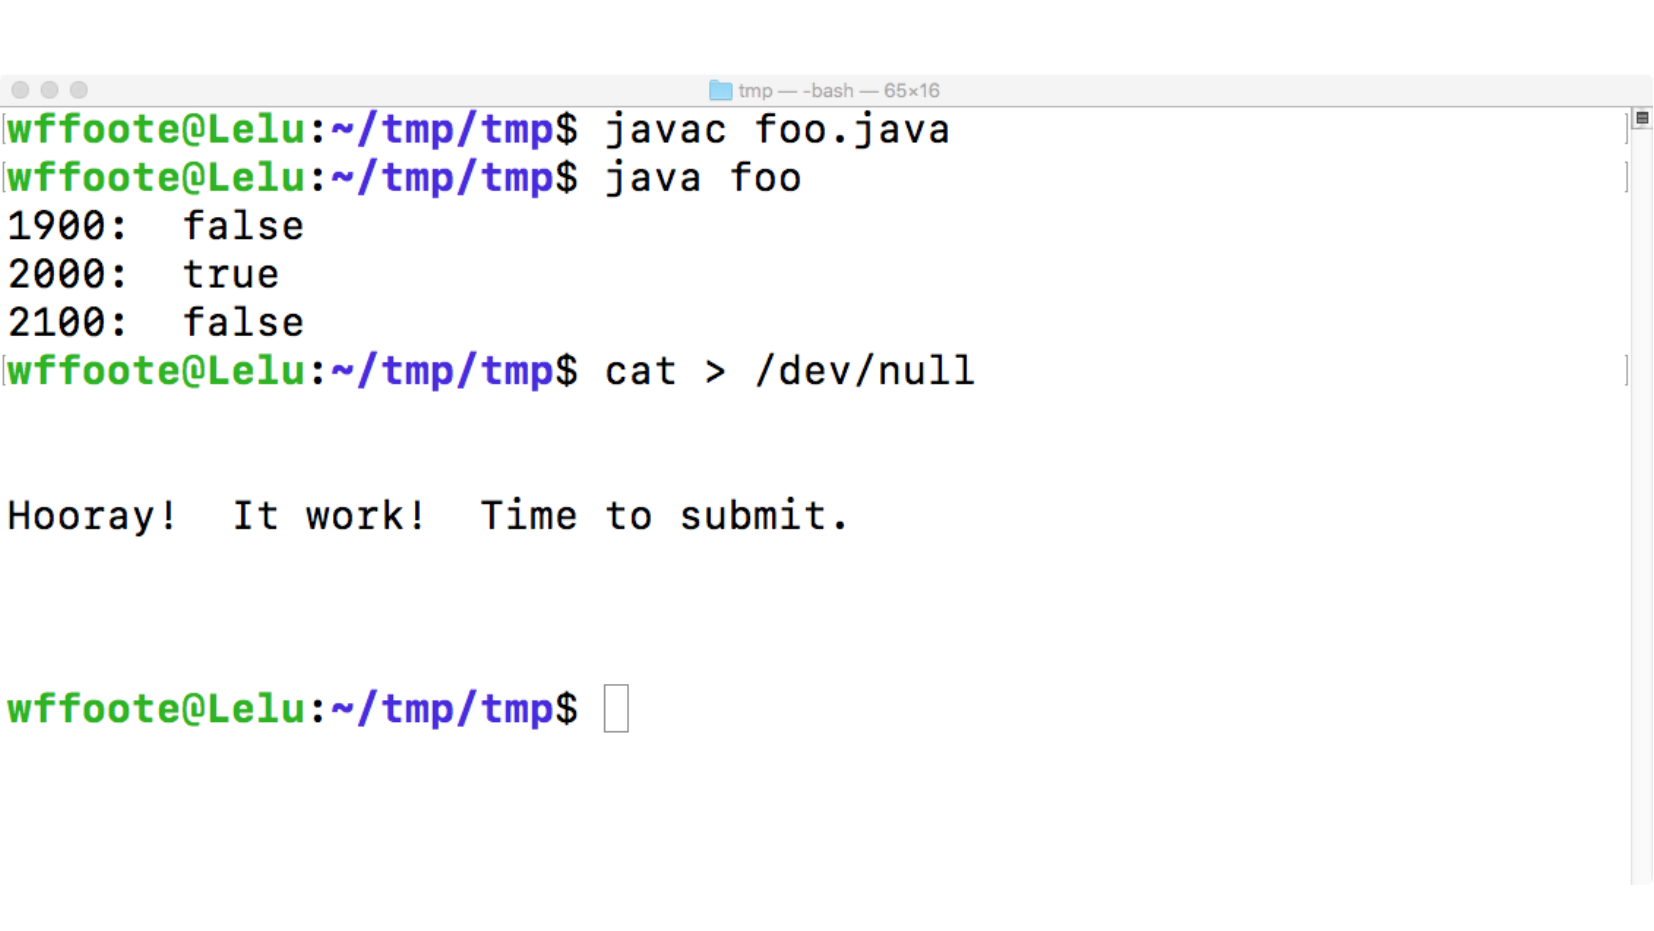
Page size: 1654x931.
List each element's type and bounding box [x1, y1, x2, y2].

picture [0, 74, 1653, 886]
